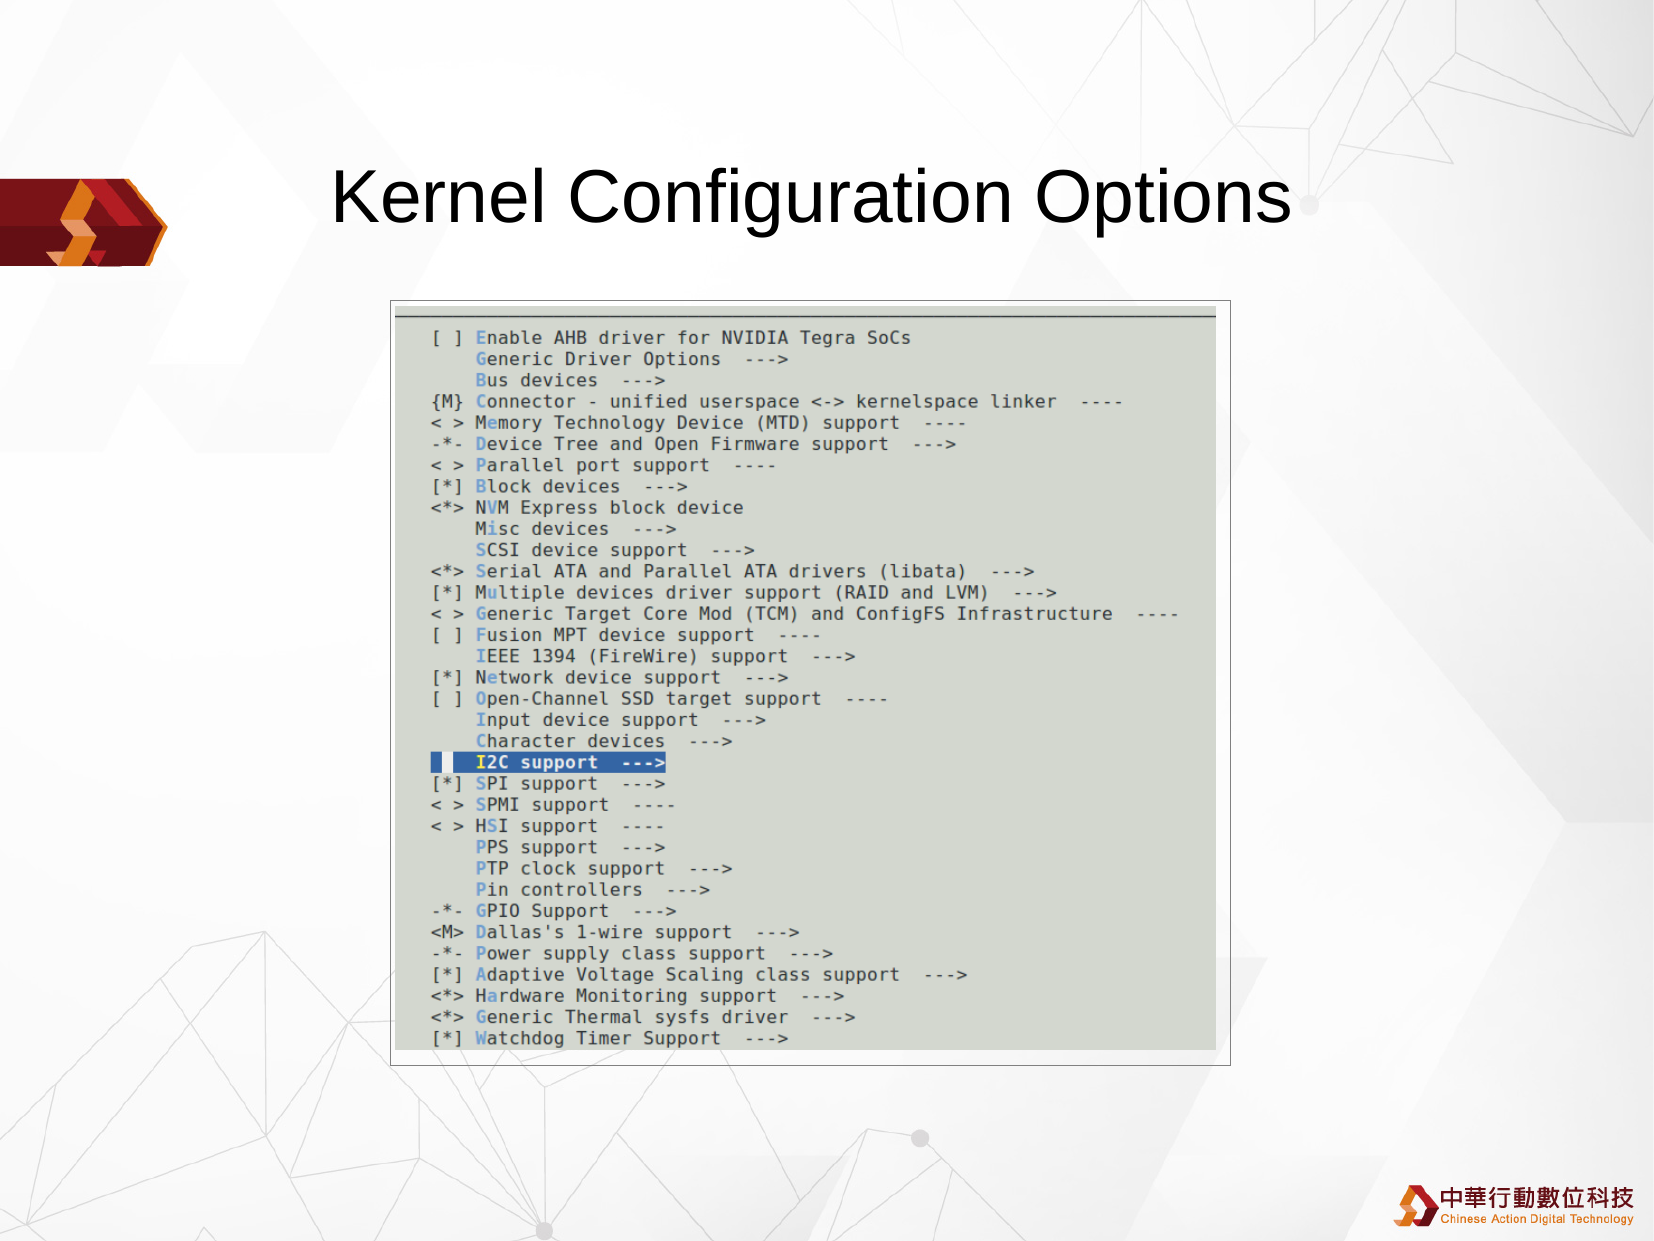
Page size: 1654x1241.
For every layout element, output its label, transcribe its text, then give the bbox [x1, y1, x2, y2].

picture [0, 0, 1654, 1241]
title Kernel Configuration Options [118, 112, 1506, 281]
